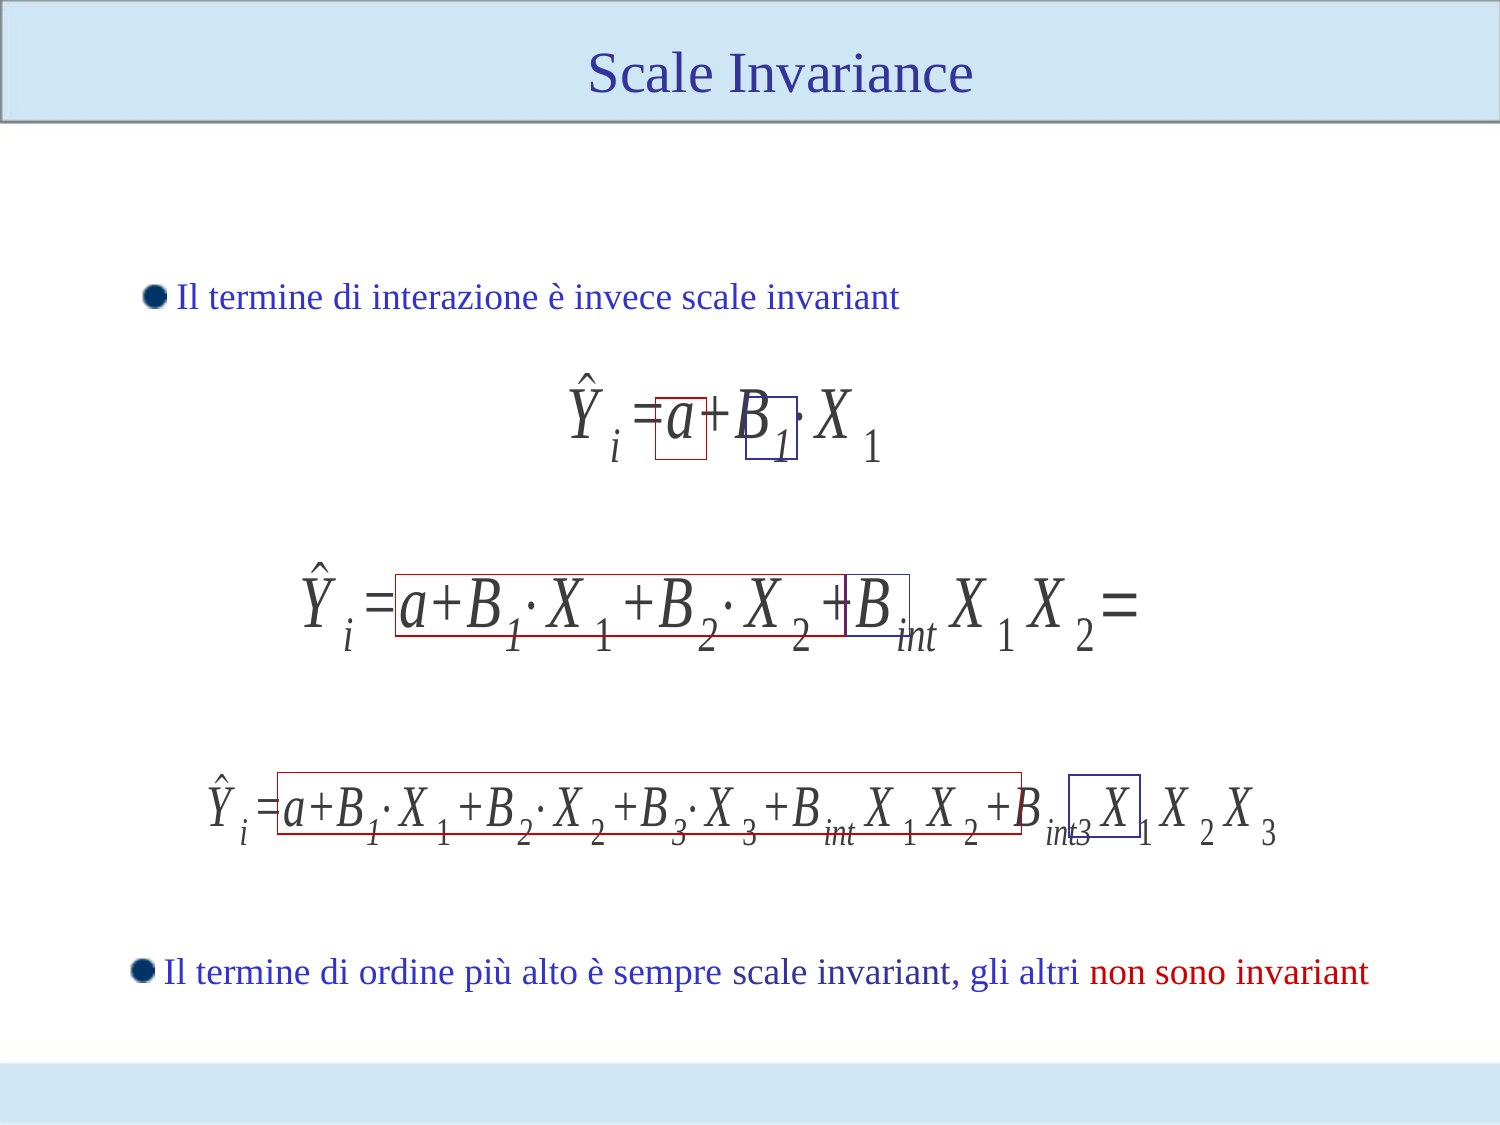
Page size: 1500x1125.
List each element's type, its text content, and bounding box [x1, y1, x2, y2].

chart [278, 774, 1021, 833]
chart [285, 562, 1164, 662]
chart [1070, 776, 1139, 836]
chart [194, 774, 1292, 854]
picture [0, 0, 1500, 1125]
title Scale Invariance [249, 21, 1313, 117]
chart [552, 373, 903, 473]
text_box Il termine di ordine più alto è sempre scale invariant, gli altri non sono invariant [112, 912, 1385, 1000]
text_box Il termine di interazione è invece scale invariant [124, 237, 1397, 325]
